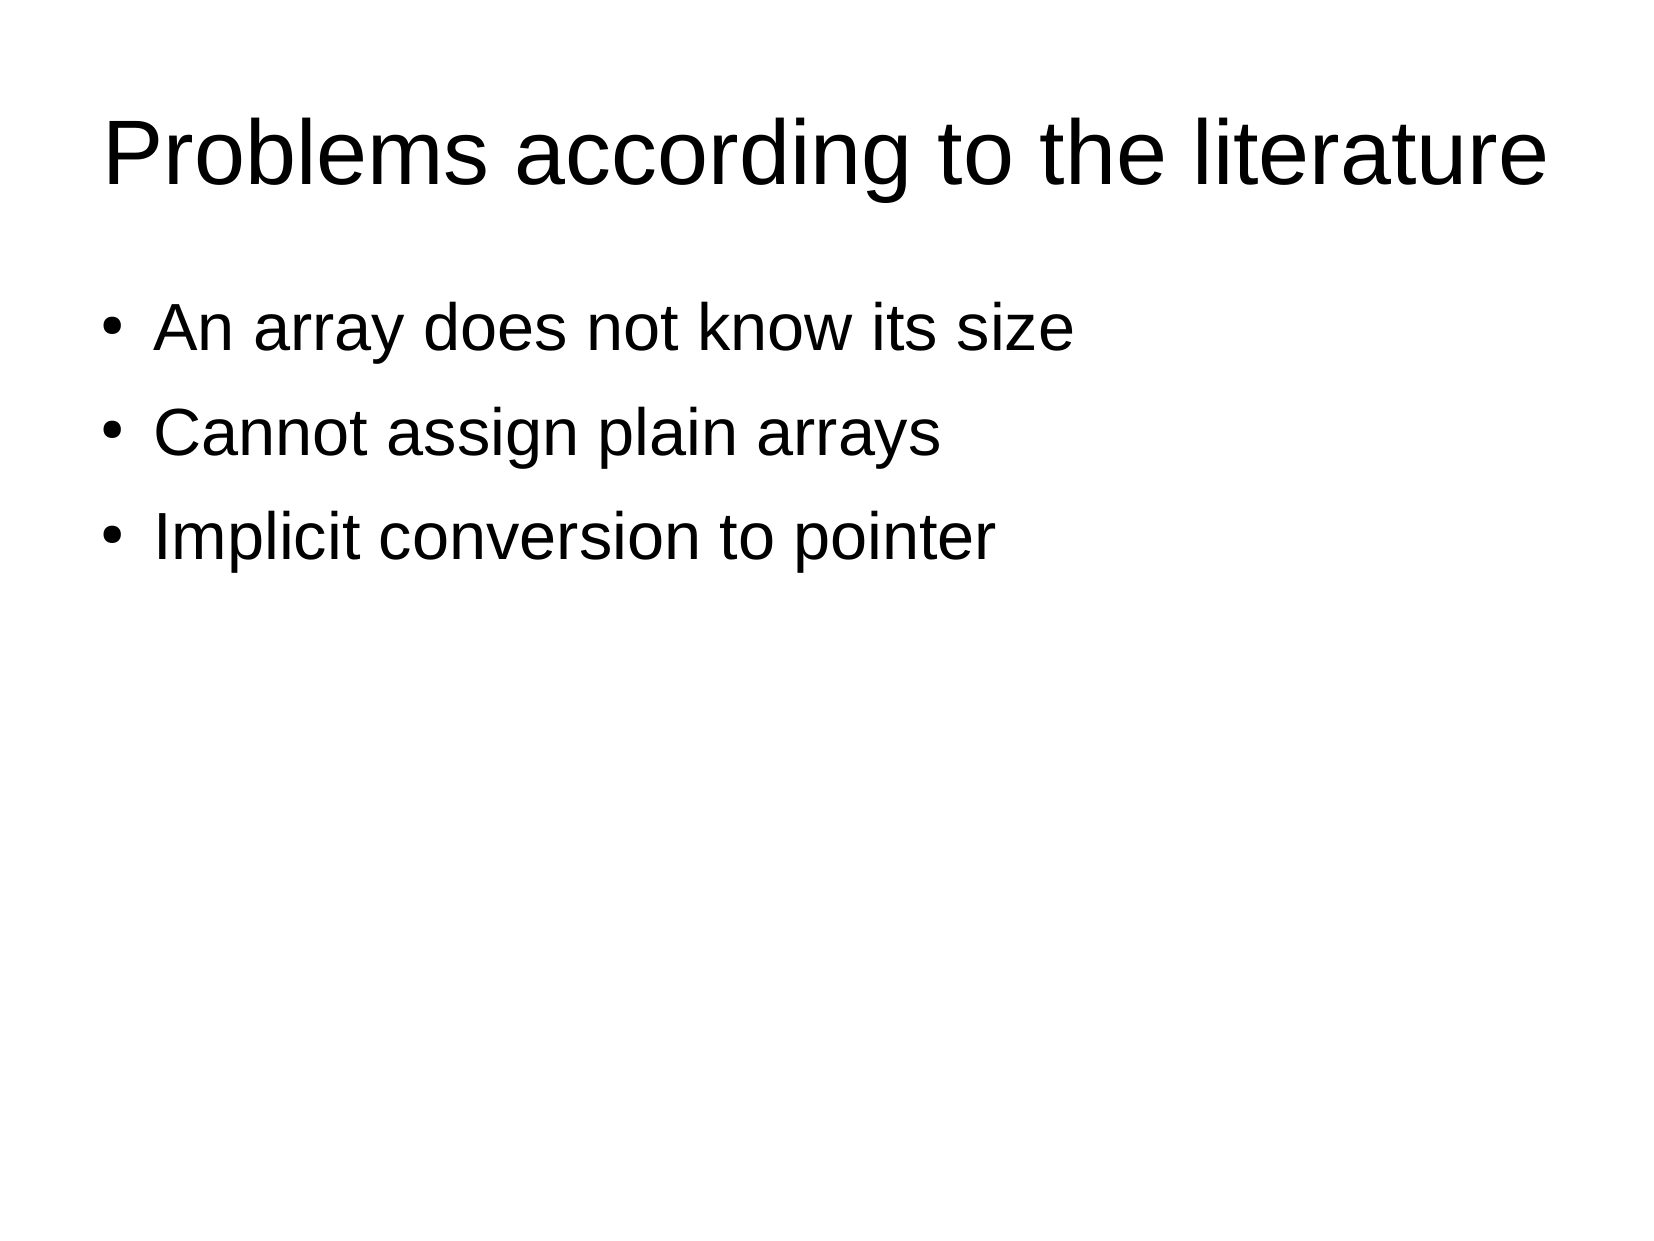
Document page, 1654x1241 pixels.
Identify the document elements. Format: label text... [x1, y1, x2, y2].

title Problems according to the literature [82, 49, 1571, 257]
list An array does not know its size Cannot assign plain arrays Implicit conversion to pointer [82, 290, 1571, 1010]
